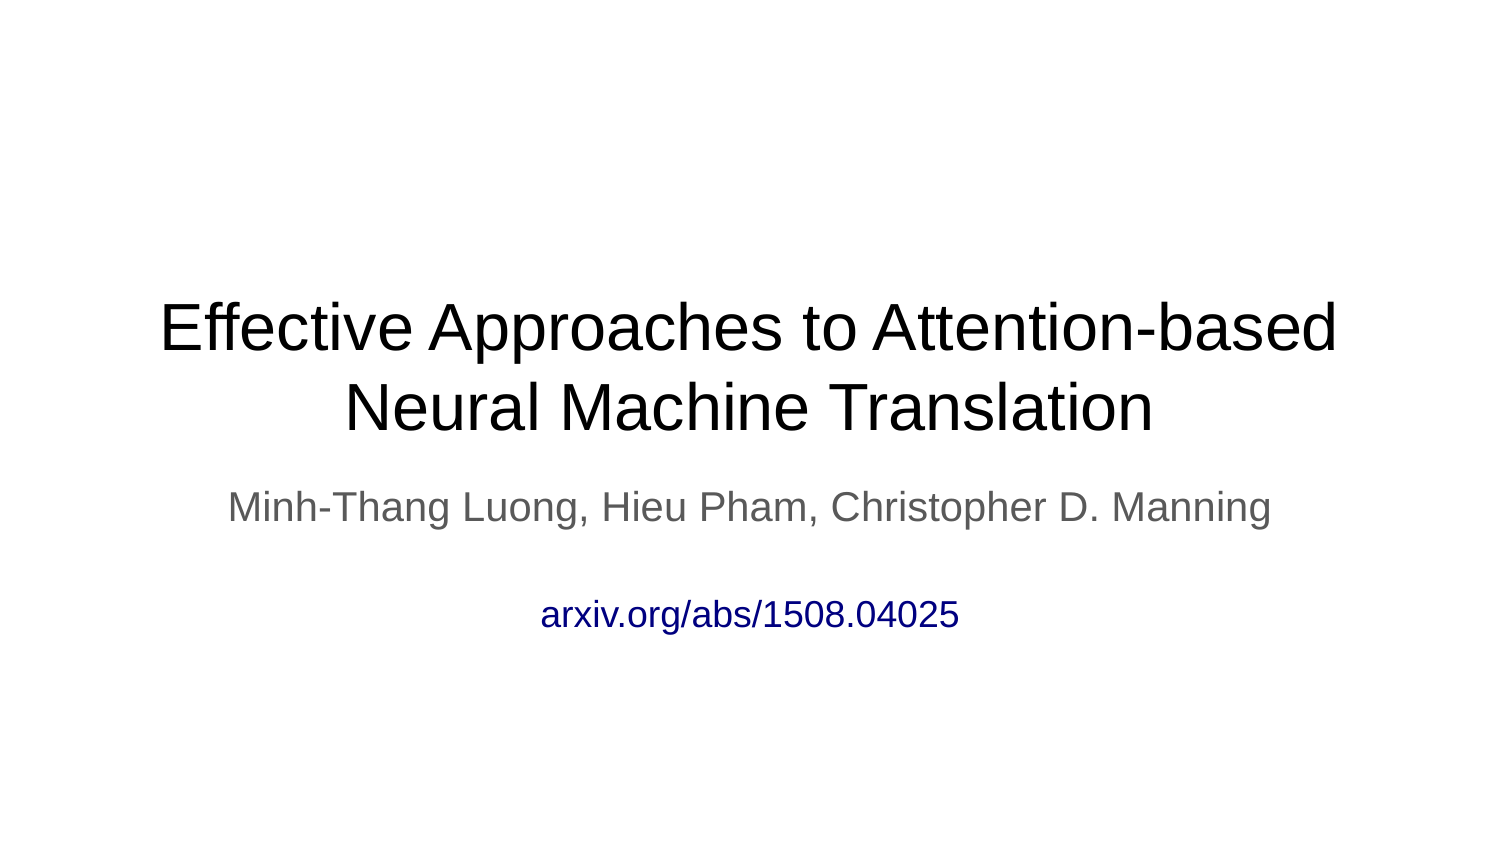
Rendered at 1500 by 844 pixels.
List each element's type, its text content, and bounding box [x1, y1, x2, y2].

title Effective Approaches to Attention-based Neural Machine Translation [51, 122, 1449, 459]
text_box arxiv.org/abs/1508.04025 [0, 574, 1500, 661]
subtitle Minh-Thang Luong, Hieu Pham, Christopher D. Manning [51, 464, 1449, 574]
